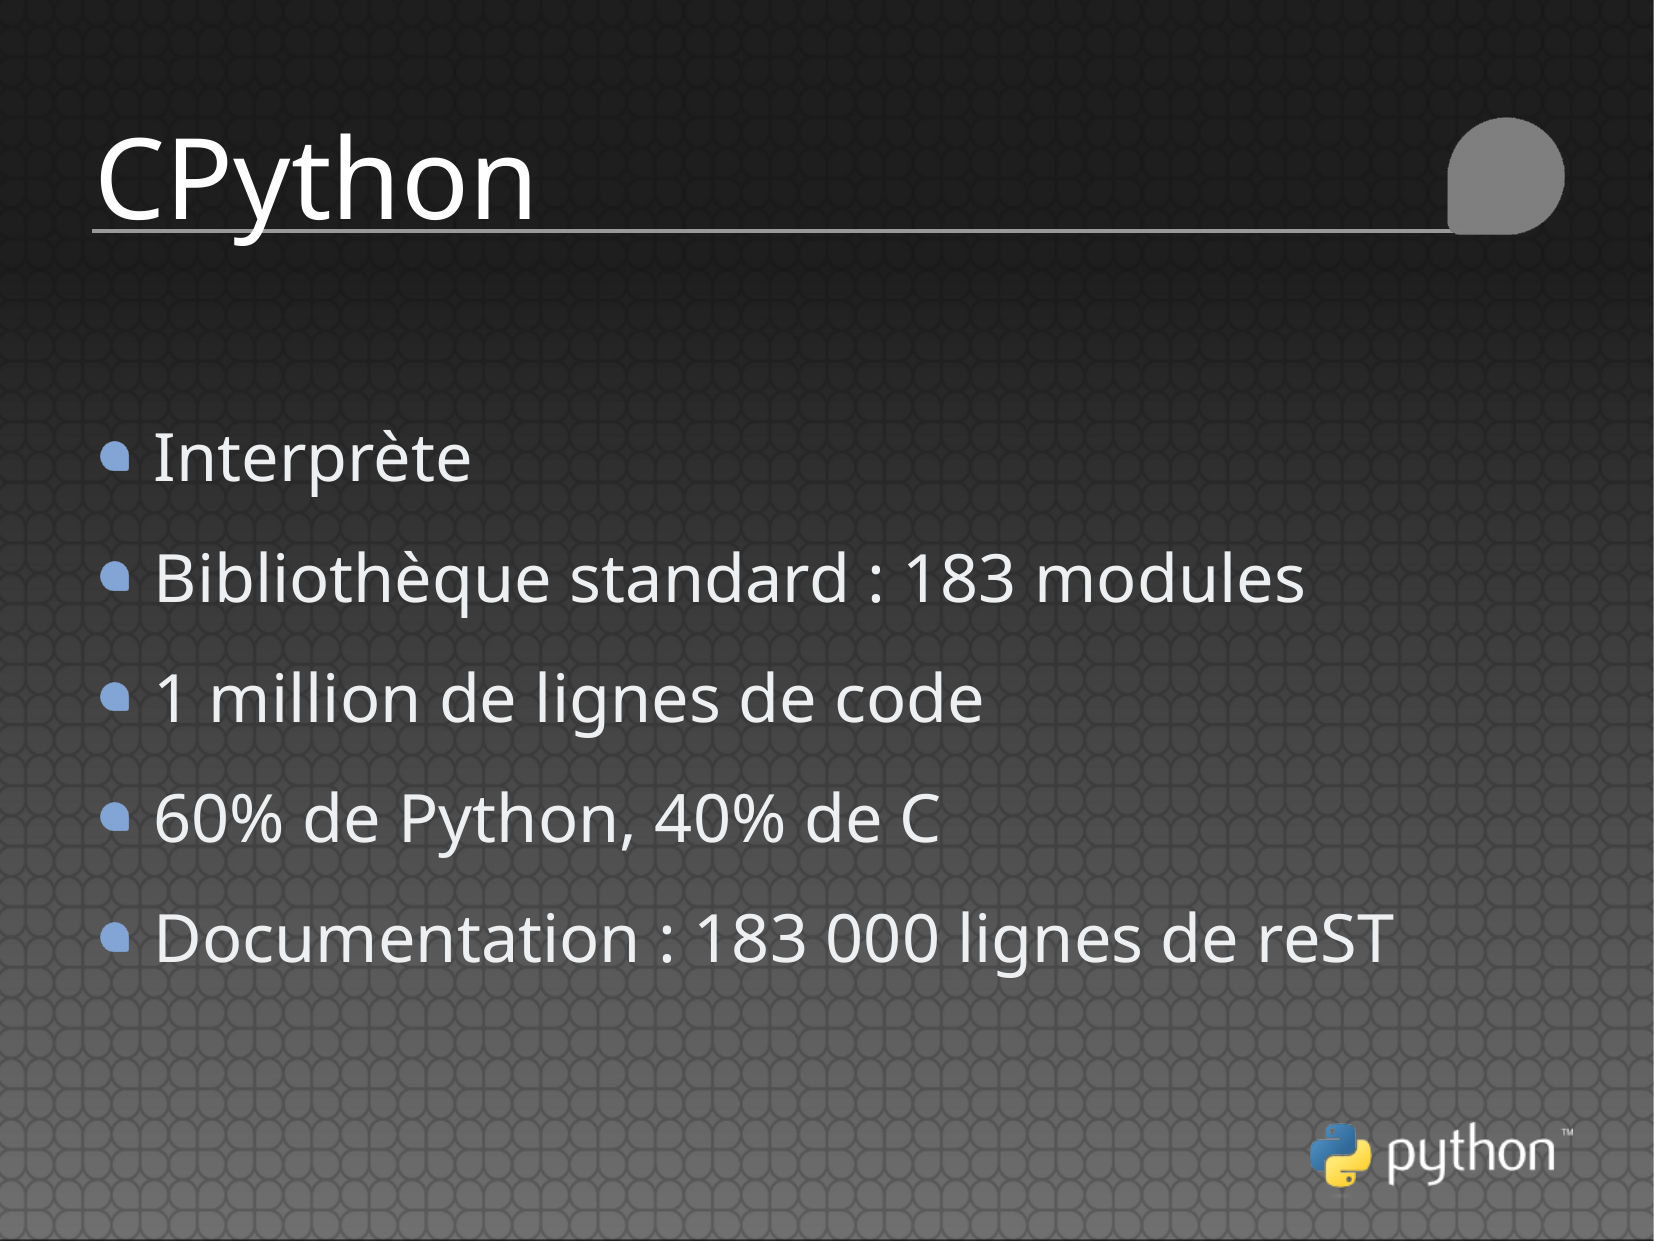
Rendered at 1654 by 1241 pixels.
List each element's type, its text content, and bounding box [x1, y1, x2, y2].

list Interprète Bibliothèque standard : 183 modules 1 million de lignes de code 60% de Python, 40% de C Documentation : 183 000 lignes de reST [82, 290, 1571, 1094]
title CPython [94, 100, 1426, 251]
picture [0, 0, 1654, 1241]
